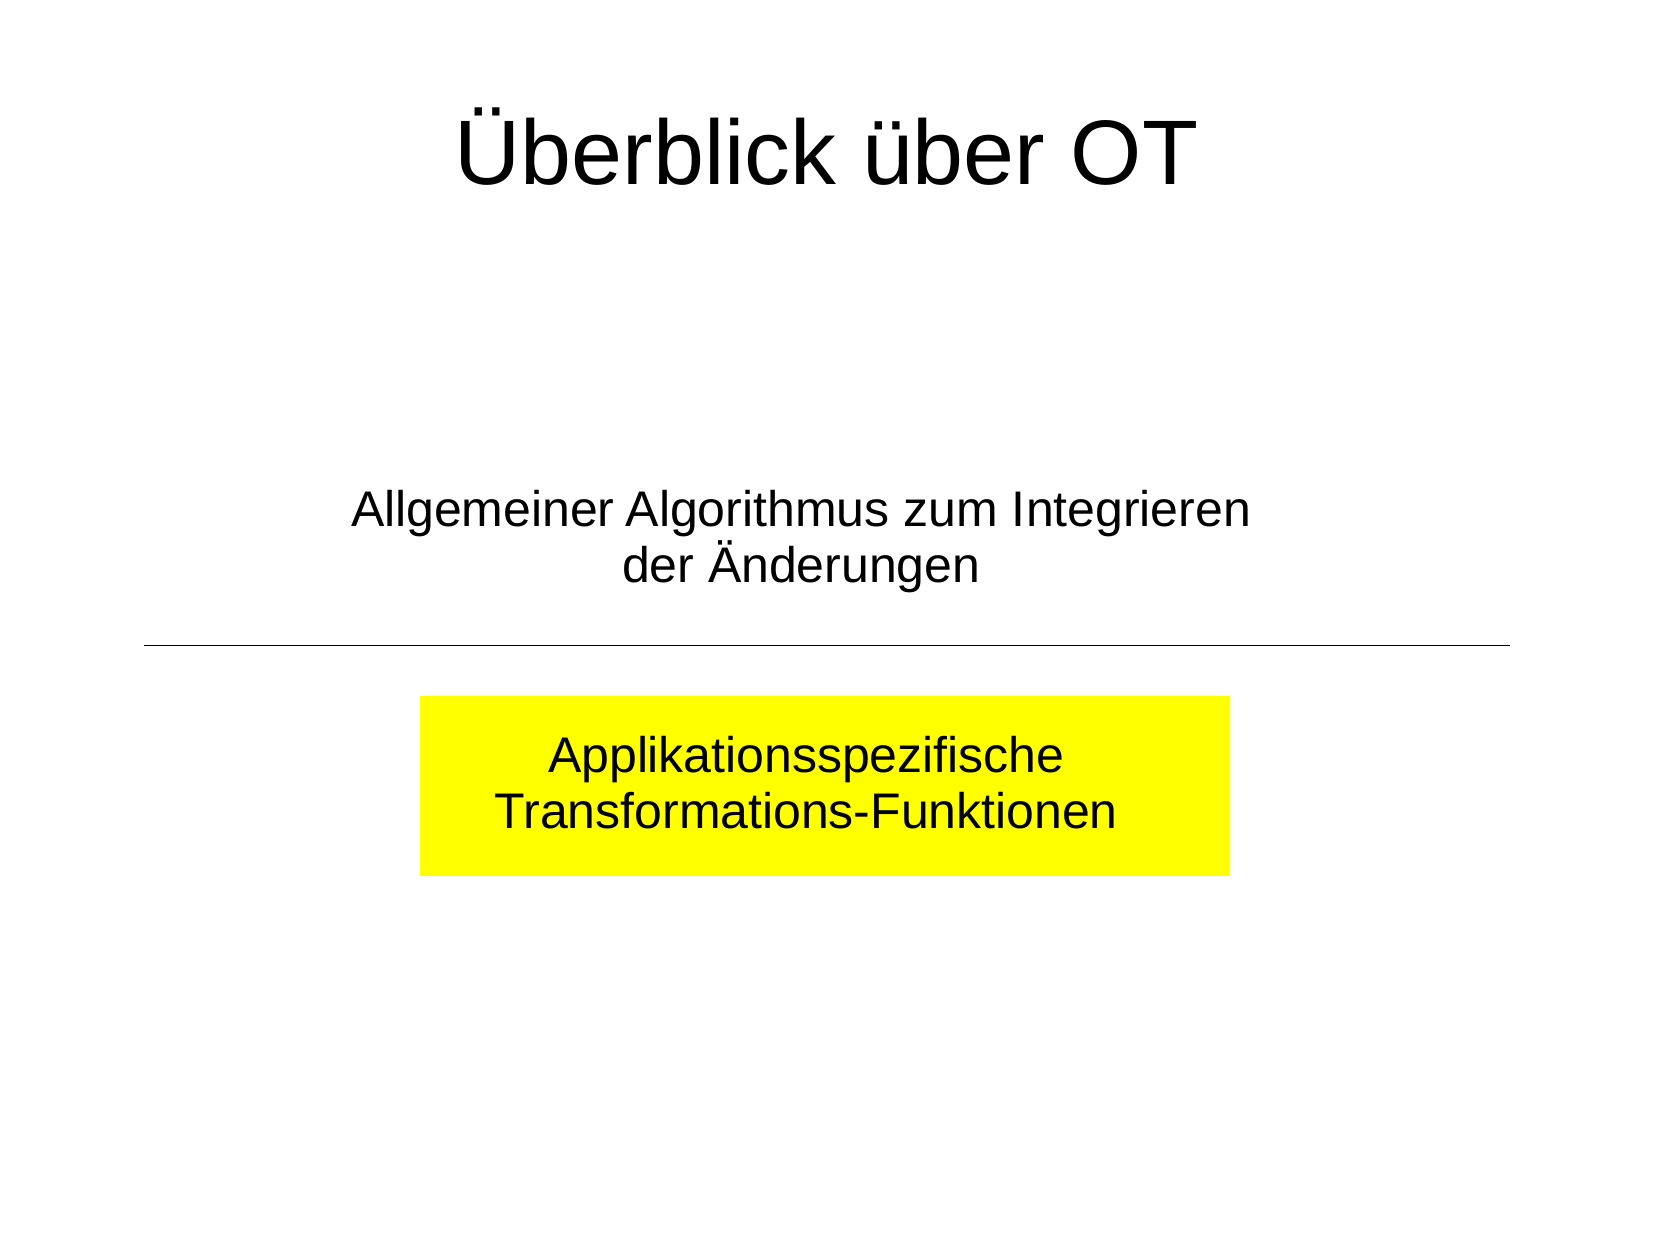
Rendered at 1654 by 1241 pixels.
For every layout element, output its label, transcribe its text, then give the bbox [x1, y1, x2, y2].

text_box Applikationsspezifische Transformations-Funktionen [480, 720, 1140, 847]
text_box [420, 695, 1231, 876]
text_box Allgemeiner Algorithmus zum Integrieren der Änderungen [336, 473, 1318, 601]
title Überblick über OT [82, 49, 1571, 257]
